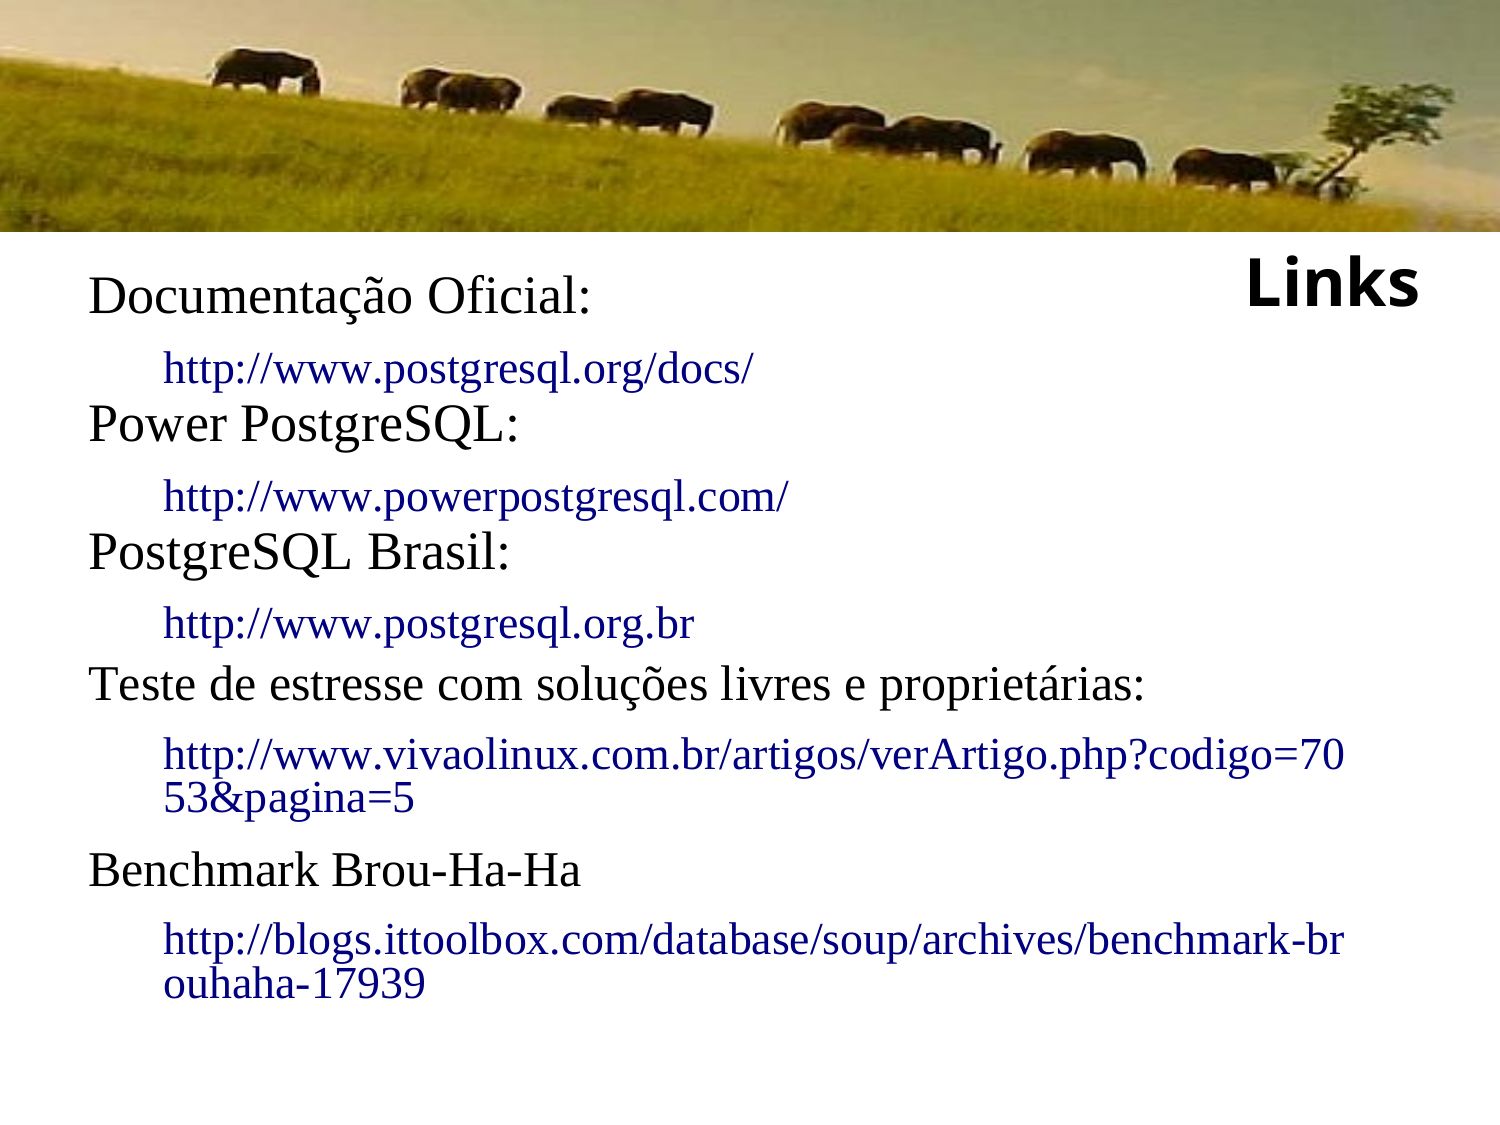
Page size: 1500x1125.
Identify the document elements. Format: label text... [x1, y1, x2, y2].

text_box Links [473, 232, 1436, 329]
list Documentação Oficial: http://www.postgresql.org/docs/ Power PostgreSQL: http://www.powerpostgresql.com/ PostgreSQL Brasil: http://www.postgresql.org.br Teste de estresse com soluções livres e proprietárias: http://www.vivaolinux.com.br/artigos/verArtigo.php?codigo=7053&pagina=5 Benchmark Brou-Ha-Ha http://blogs.ittoolbox.com/database/soup/archives/benchmark-brouhaha-17939 [88, 265, 1364, 947]
picture [0, 0, 1500, 232]
